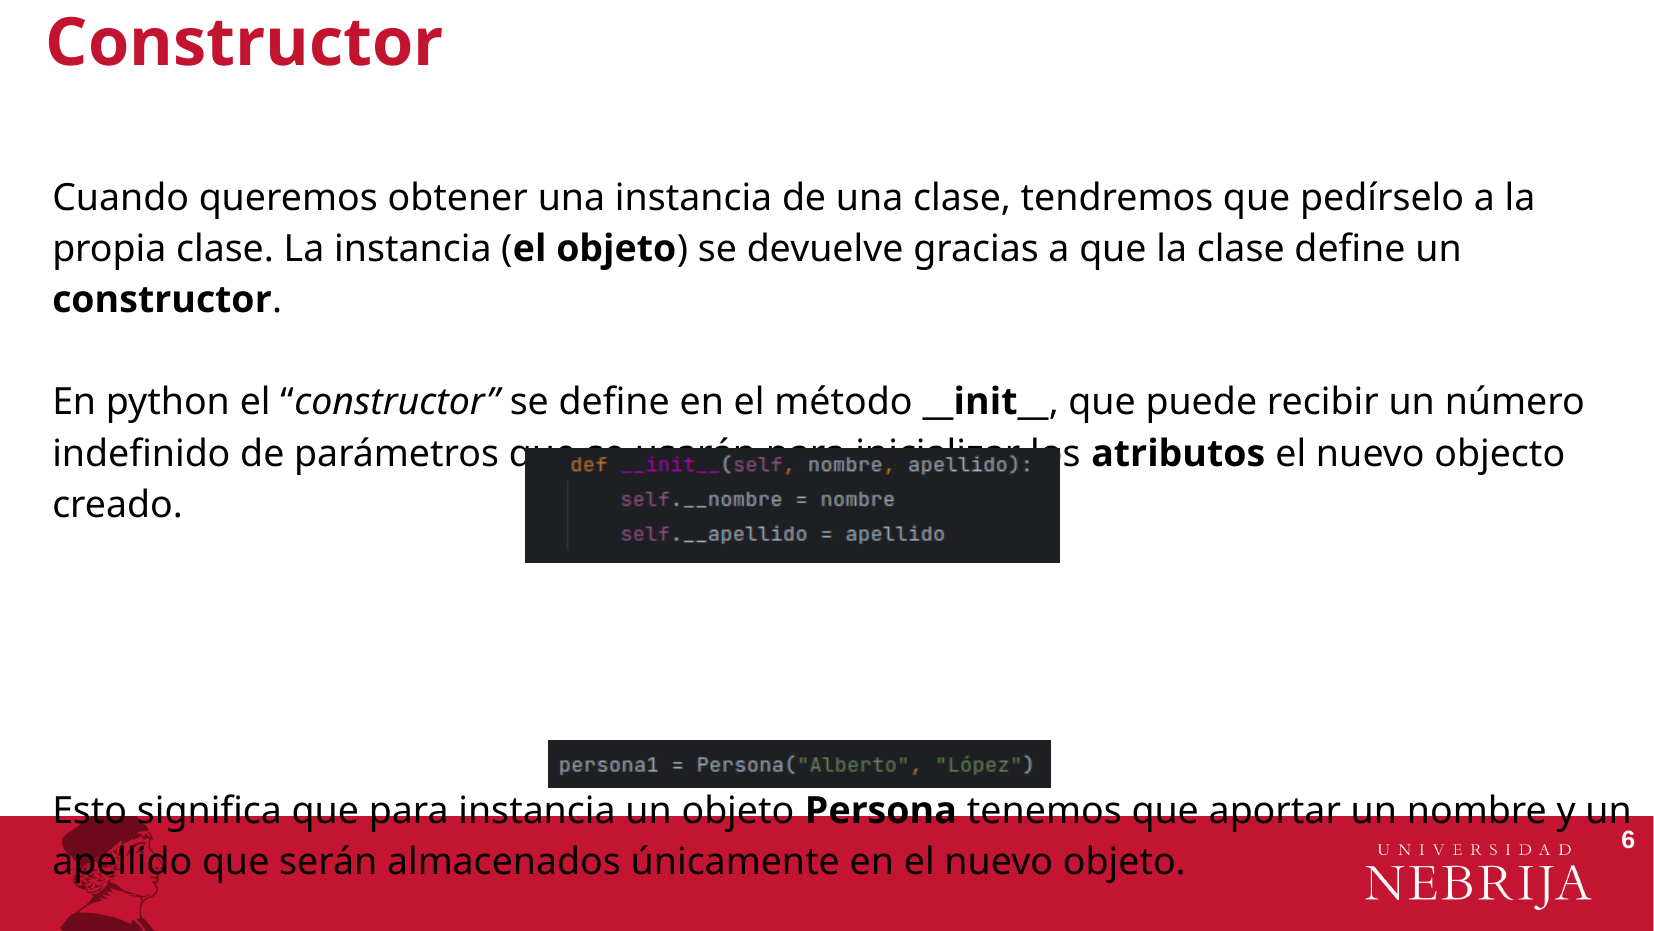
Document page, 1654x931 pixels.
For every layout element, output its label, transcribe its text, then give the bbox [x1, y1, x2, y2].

picture [1356, 816, 1366, 821]
picture [1160, 816, 1170, 821]
picture [1087, 816, 1098, 821]
picture [525, 448, 1060, 563]
picture [0, 816, 1654, 931]
picture [110, 816, 121, 821]
picture [1309, 816, 1319, 821]
picture [1137, 816, 1147, 821]
picture [1591, 816, 1601, 821]
picture [1258, 816, 1269, 821]
picture [432, 816, 442, 821]
picture [687, 816, 698, 821]
picture [375, 816, 385, 821]
text_box Constructor [0, 0, 1650, 87]
picture [1494, 816, 1504, 821]
text_box Cuando queremos obtener una instancia de una clase, tendremos que pedírselo a la propia clase. La instancia (el objeto) se devuelve gracias a que la clase define un constructor. En python el “constructor” se define en el método __init__, que puede recibir un número indefinido de parámetros que se usarán para inicializar los atributos el nuevo objecto creado. Esto significa que para instancia un objeto Persona tenemos que aportar un nombre y un apellido que serán almacenados únicamente en el nuevo objeto. [37, 112, 1651, 788]
picture [170, 816, 180, 821]
picture [320, 816, 330, 821]
picture [631, 816, 641, 821]
picture [527, 816, 537, 821]
picture [265, 816, 275, 821]
picture [396, 816, 406, 821]
picture [777, 816, 788, 821]
picture [548, 740, 1051, 788]
picture [711, 816, 721, 821]
picture [297, 816, 307, 821]
picture [1213, 816, 1223, 821]
picture [599, 816, 609, 821]
picture [1436, 816, 1447, 821]
picture [1236, 816, 1246, 821]
